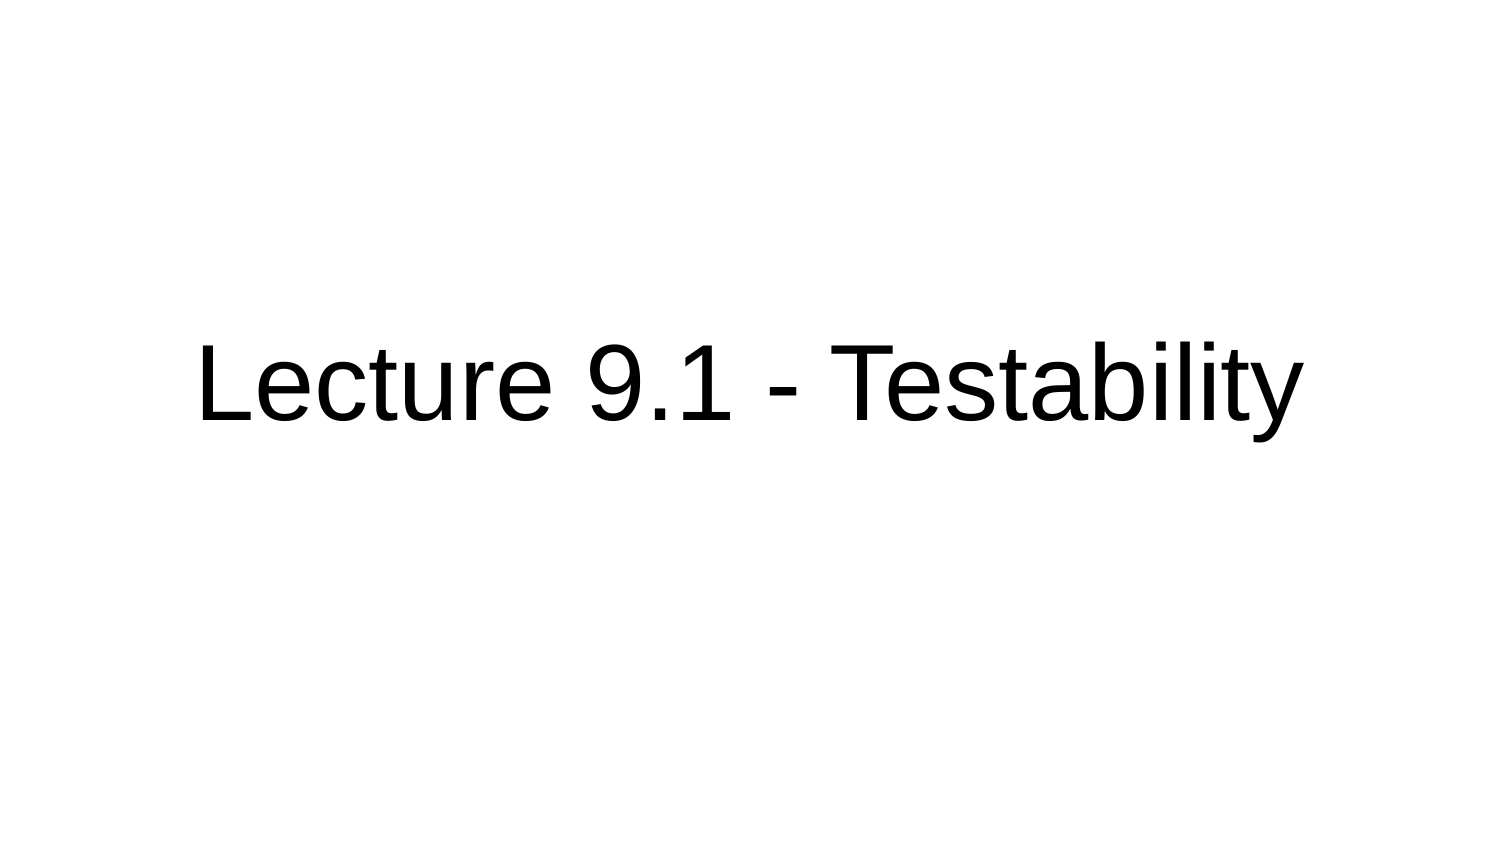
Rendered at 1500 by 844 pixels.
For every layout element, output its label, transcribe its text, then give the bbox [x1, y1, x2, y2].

title Lecture 9.1 - Testability [51, 122, 1449, 459]
